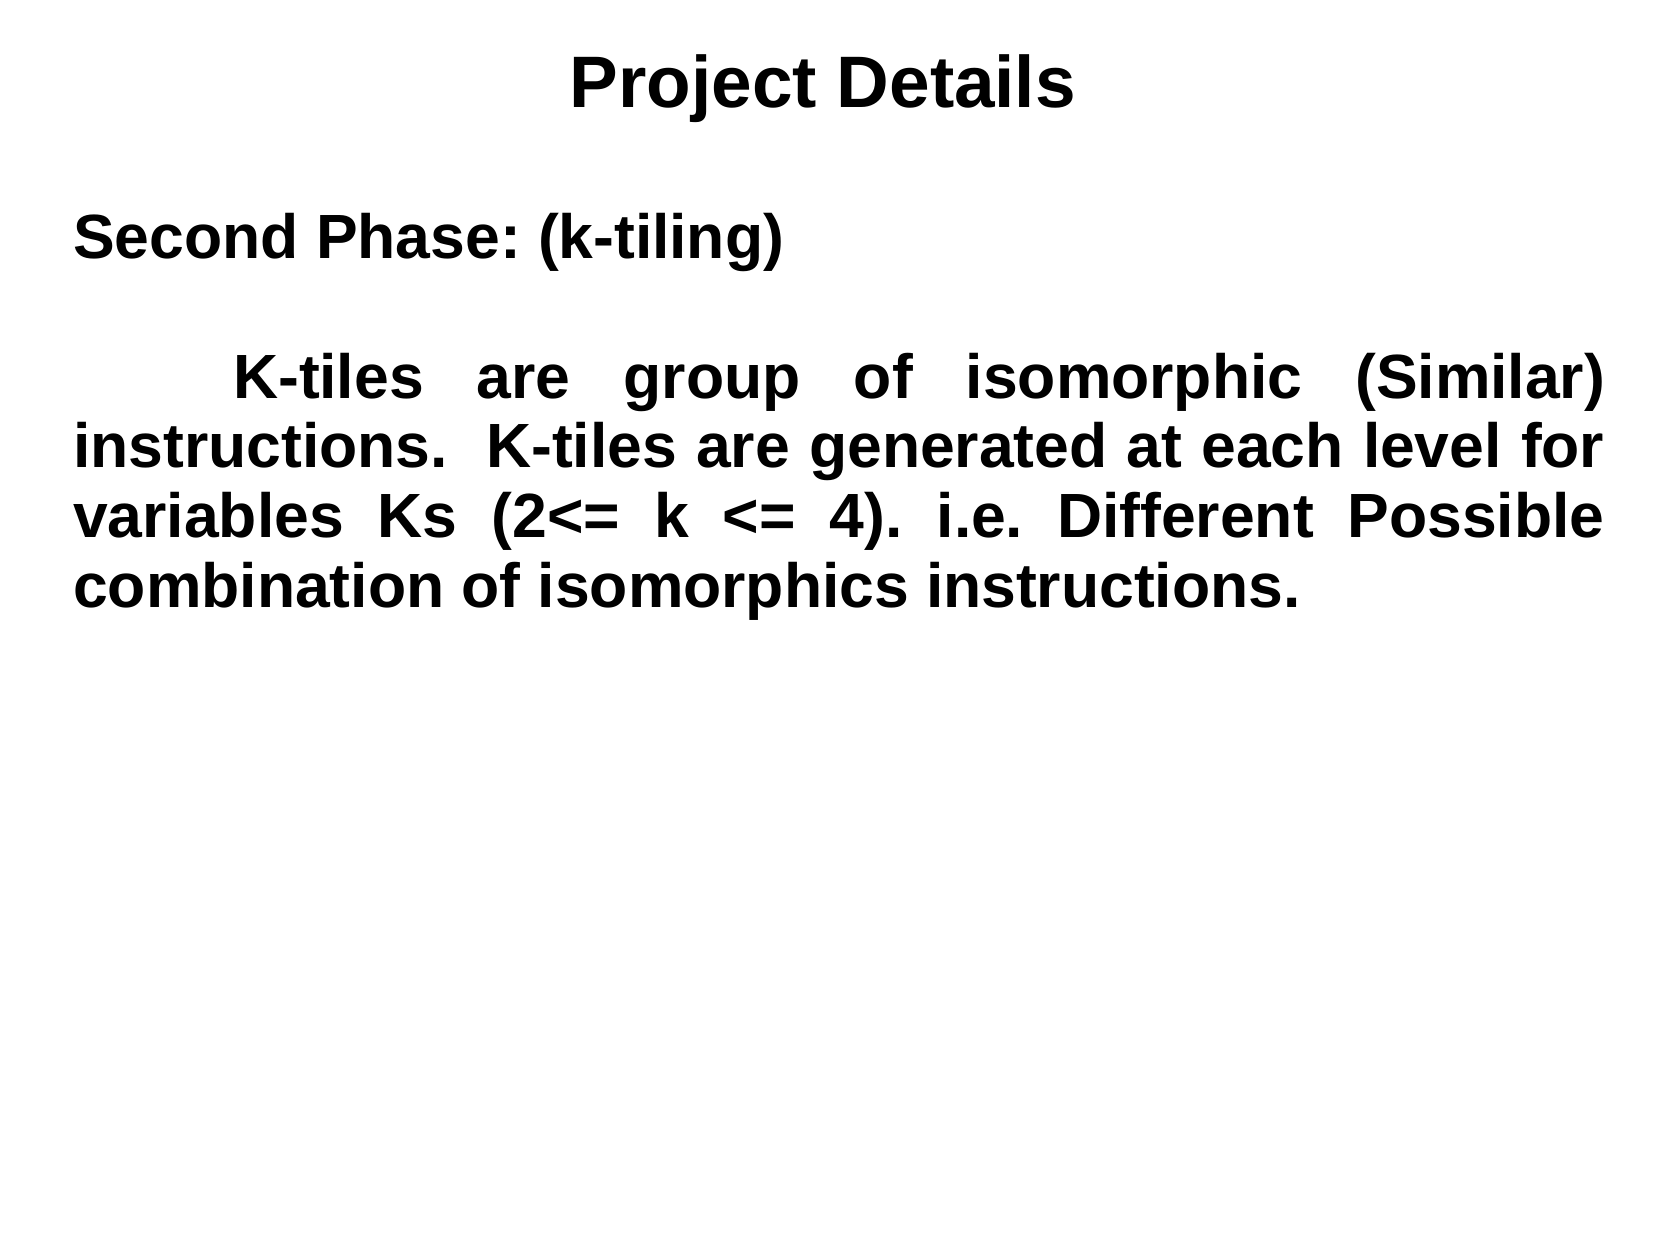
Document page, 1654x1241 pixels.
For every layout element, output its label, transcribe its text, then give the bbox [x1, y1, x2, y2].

text_box Second Phase: (k-tiling) K-tiles are group of isomorphic (Similar) instructions. K-tiles are generated at each level for variables Ks (2<= k <= 4). i.e. Different Possible combination of isomorphics instructions. [58, 194, 1622, 698]
text_box Project Details [555, 33, 1146, 130]
